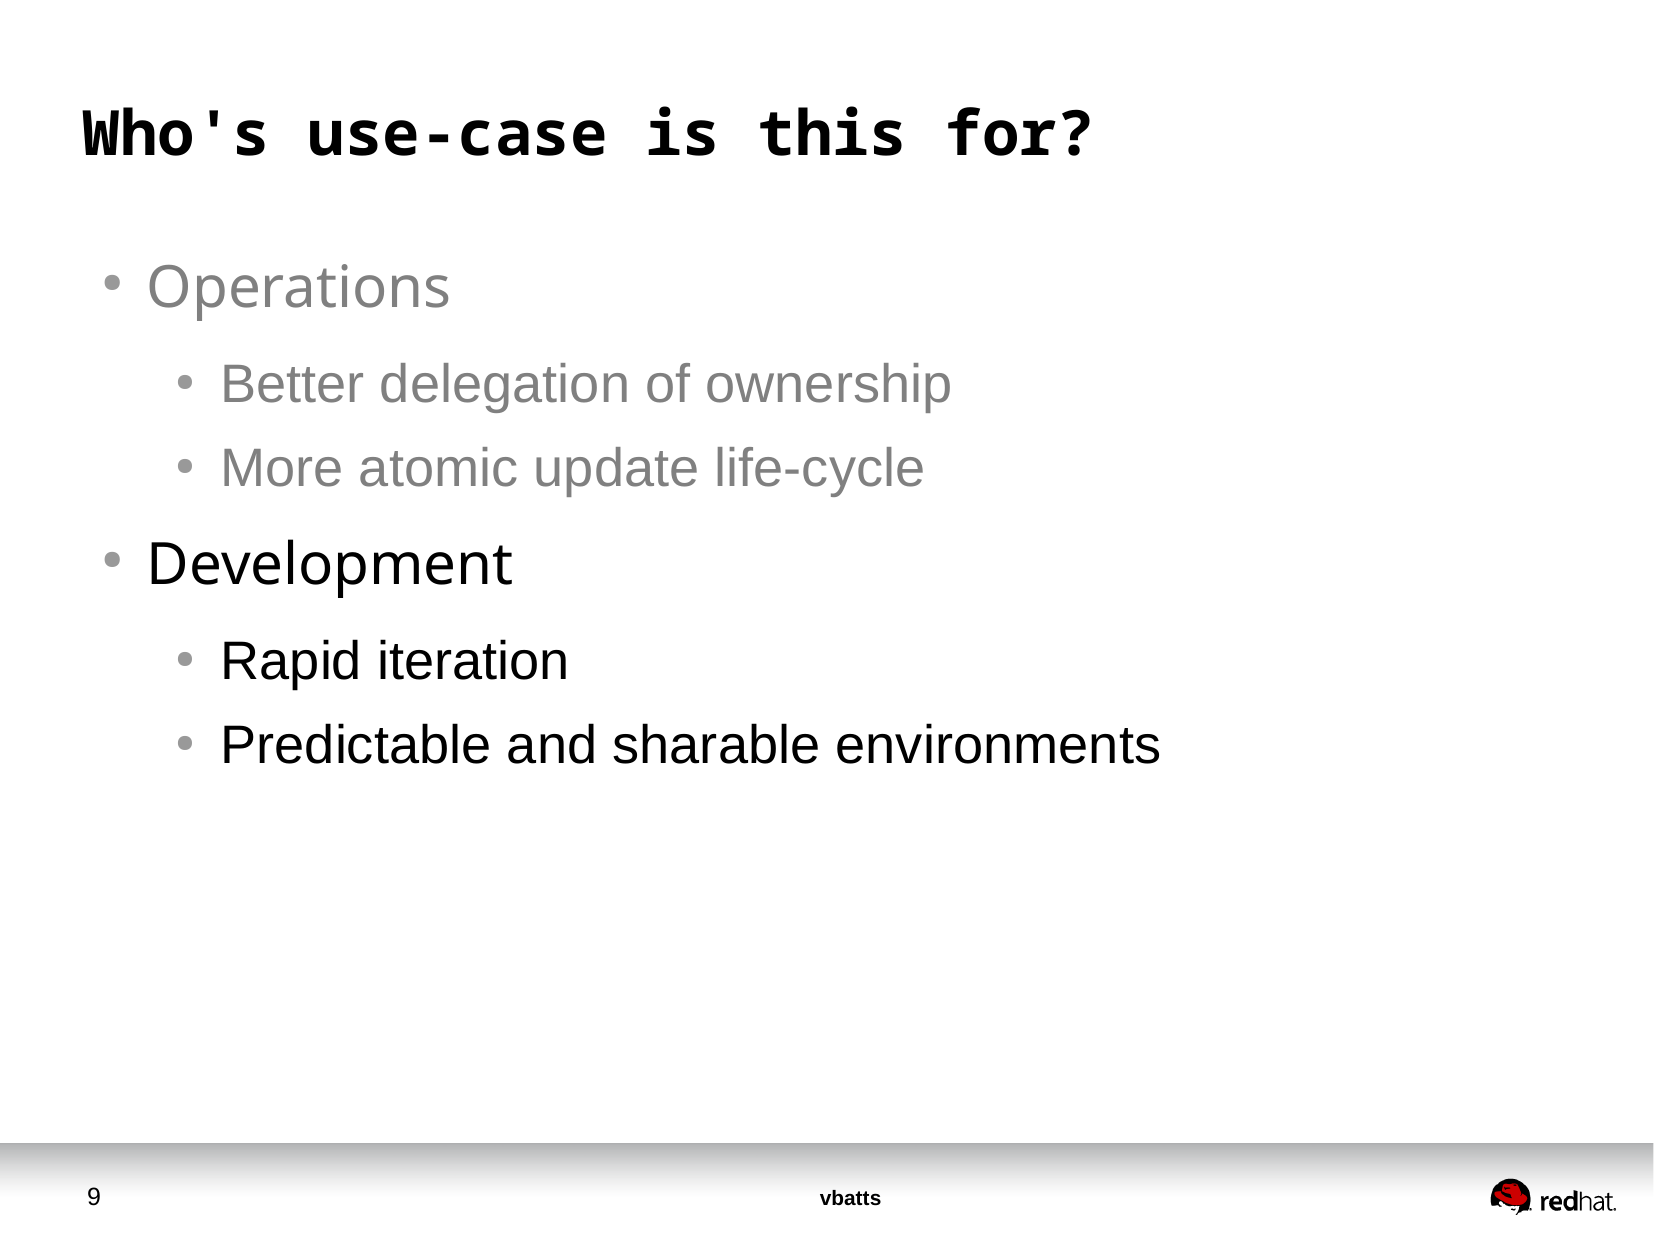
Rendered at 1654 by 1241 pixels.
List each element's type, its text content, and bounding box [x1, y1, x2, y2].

title Who's use-case is this for? [82, 37, 1571, 226]
list Operations Better delegation of ownership More atomic update life-cycle Development Rapid iteration Predictable and sharable environments [86, 244, 1576, 1039]
picture [0, 1143, 1654, 1241]
